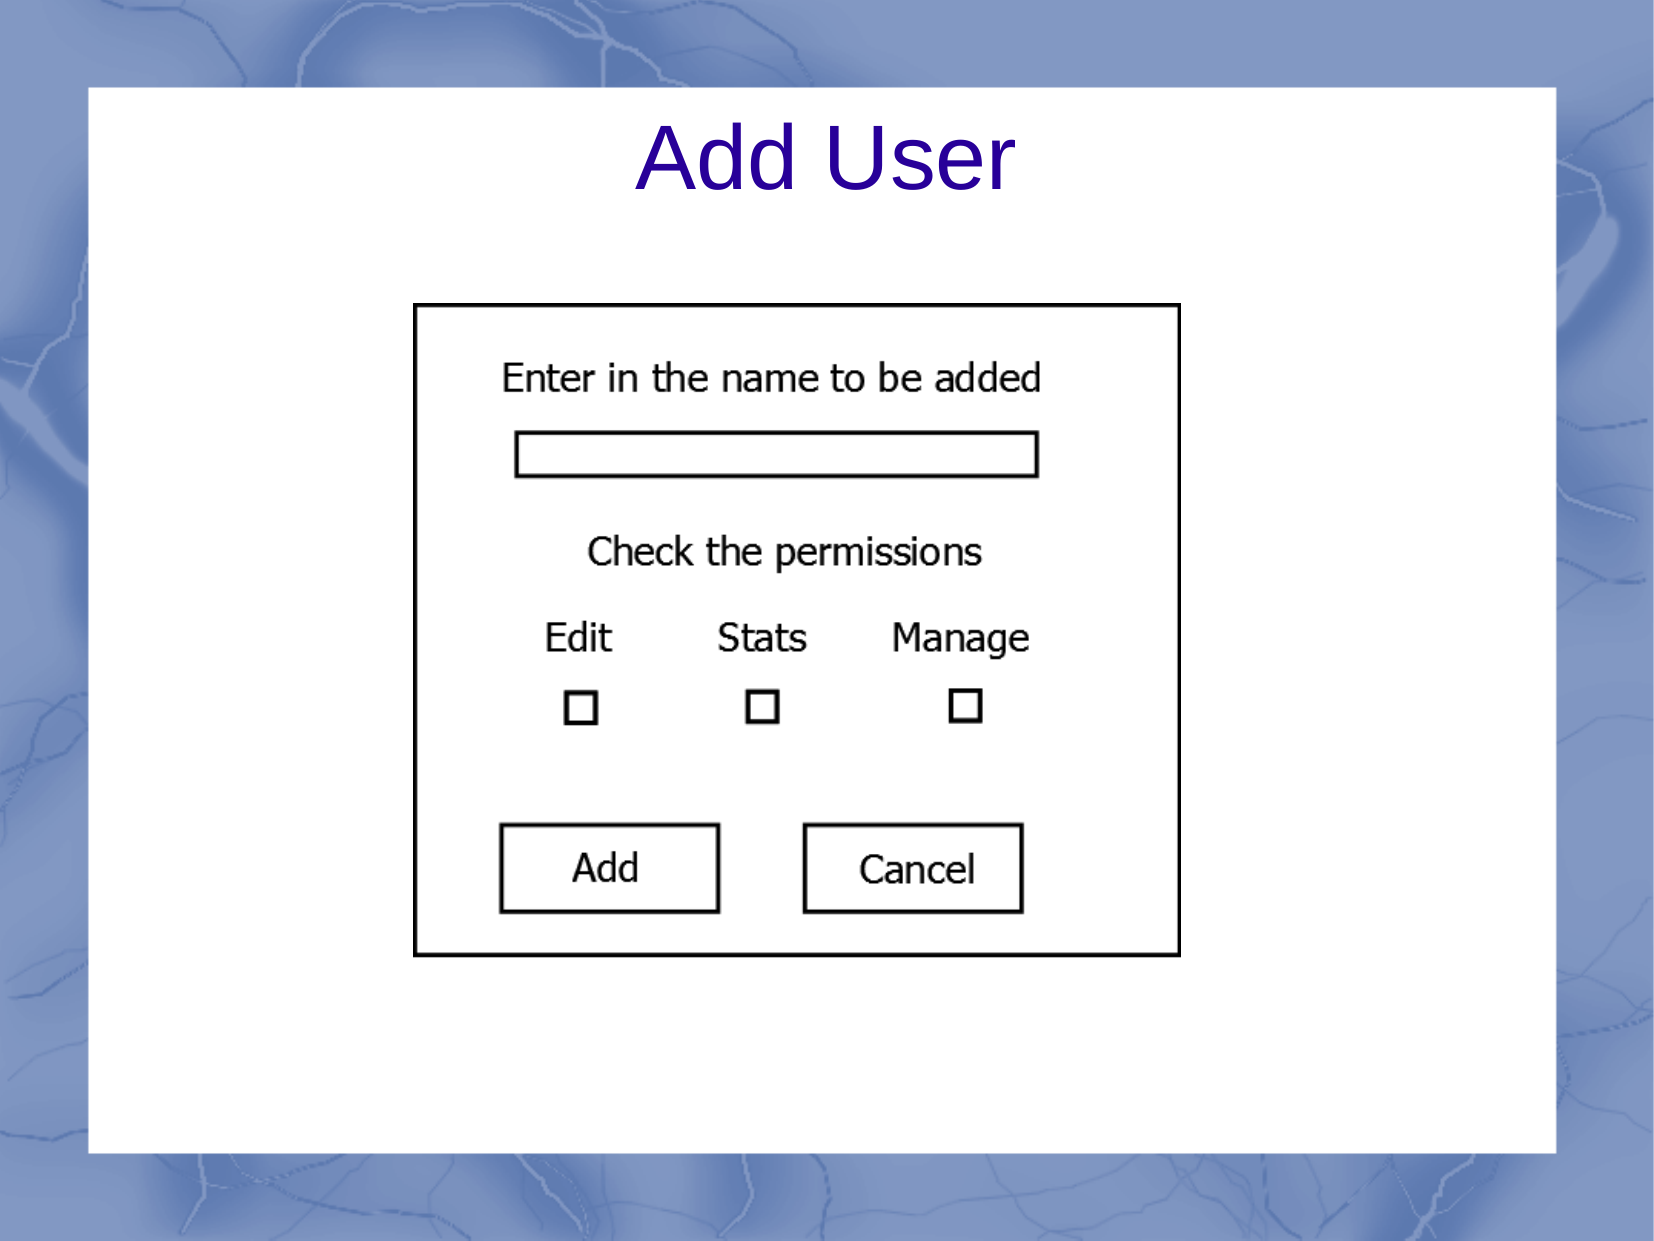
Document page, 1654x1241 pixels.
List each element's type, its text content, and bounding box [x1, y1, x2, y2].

title Add User [82, 49, 1571, 257]
picture [0, 0, 1654, 1241]
